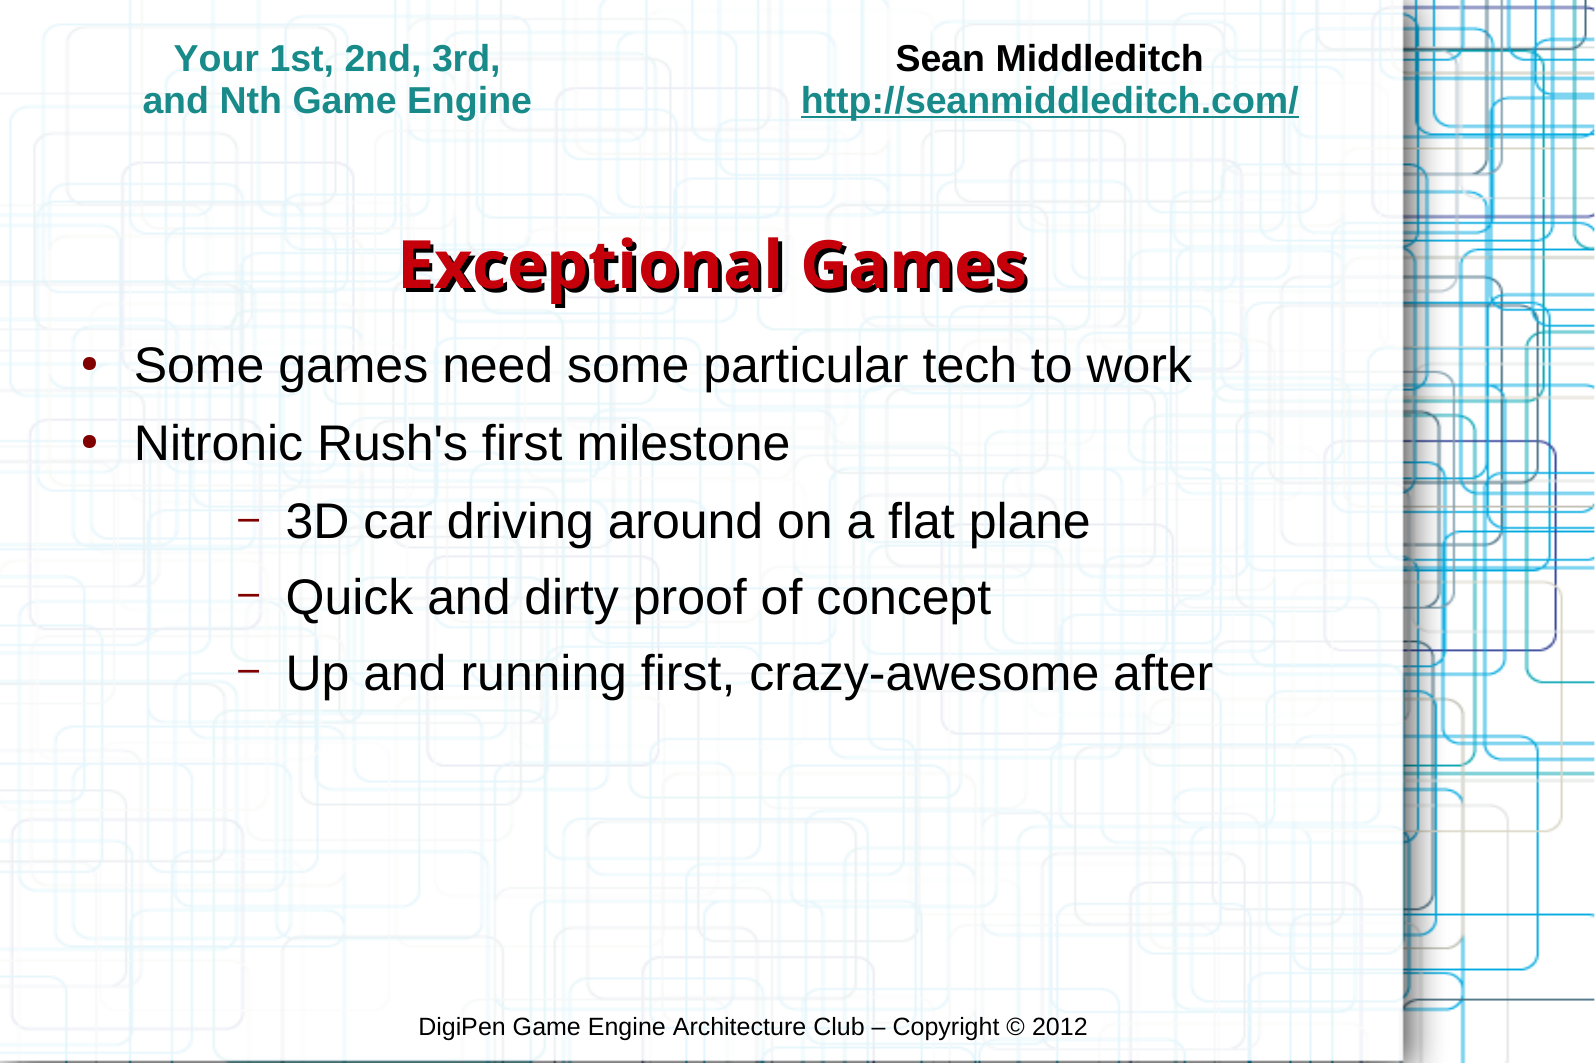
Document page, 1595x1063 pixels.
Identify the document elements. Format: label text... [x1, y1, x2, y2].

list Sean Middleditch http://seanmiddleditch.com/ [787, 37, 1313, 151]
list Some games need some particular tech to work Nitronic Rush's first milestone 3D car driving around on a flat plane Quick and dirty proof of concept Up and running first, crazy-awesome after [63, 337, 1351, 976]
list Your 1st, 2nd, 3rd, and Nth Game Engine [75, 37, 601, 151]
list DigiPen Game Engine Architecture Club – Copyright © 2012 [75, 1012, 1363, 1051]
picture [0, 0, 1595, 1063]
title Exceptional Games [75, 225, 1351, 301]
